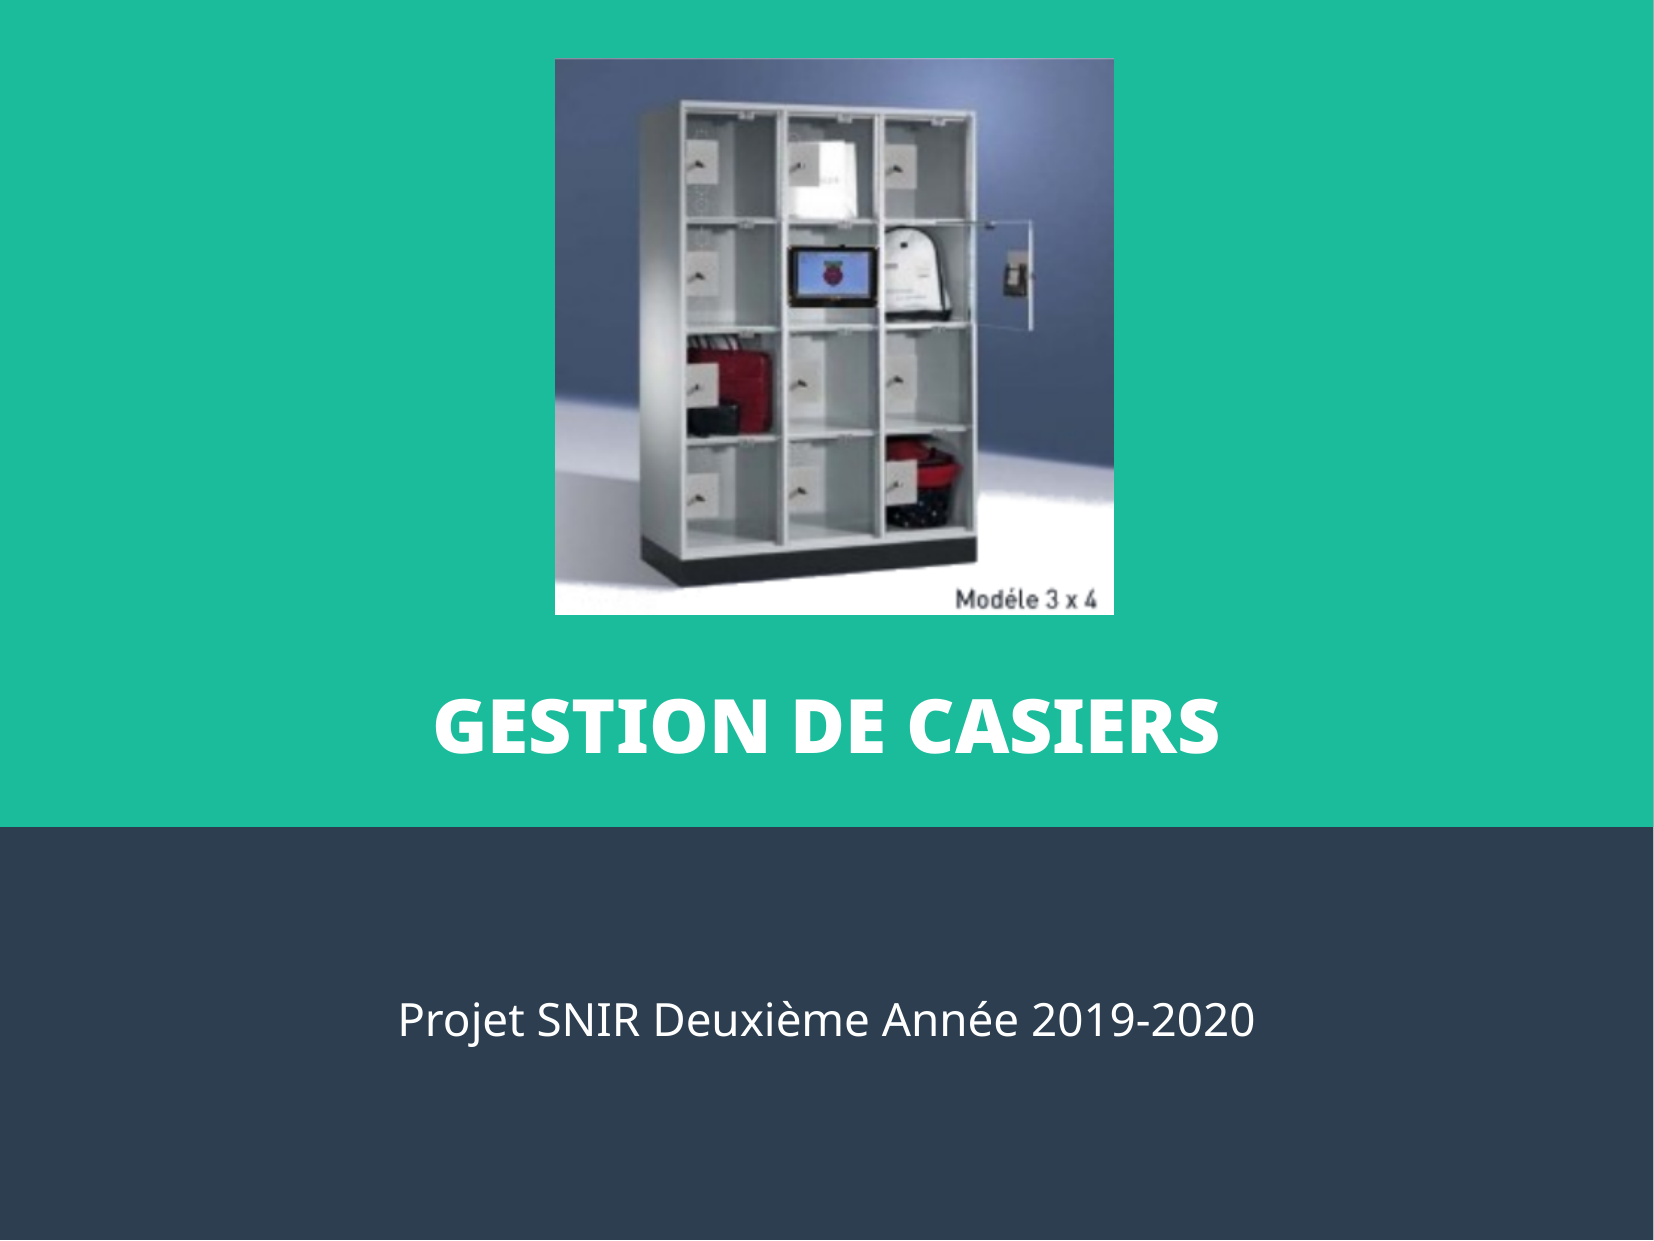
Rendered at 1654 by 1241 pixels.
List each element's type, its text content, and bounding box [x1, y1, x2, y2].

picture [555, 58, 1114, 615]
subtitle Projet SNIR Deuxième Année 2019-2020 [59, 856, 1595, 1182]
title GESTION DE CASIERS [59, 620, 1595, 778]
